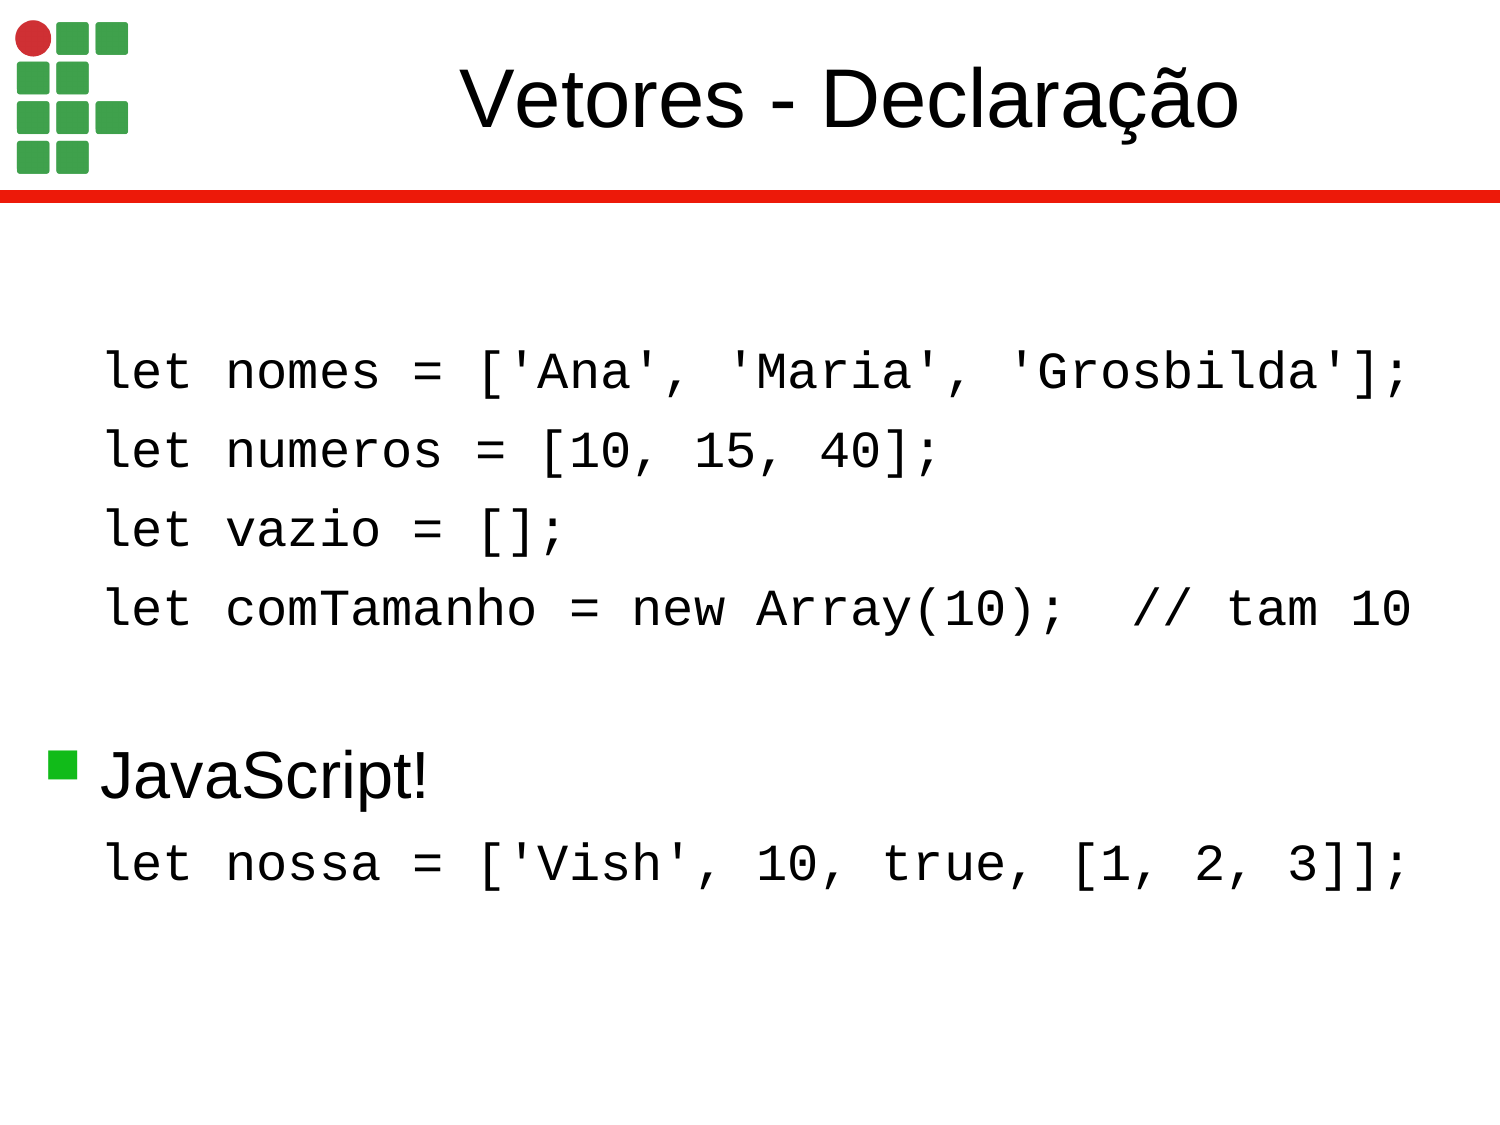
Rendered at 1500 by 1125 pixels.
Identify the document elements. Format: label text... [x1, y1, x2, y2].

list let nomes = ['Ana', 'Maria', 'Grosbilda']; let numeros = [10, 15, 40]; let vazio = []; let comTamanho = new Array(10); // tam 10 JavaScript! let nossa = ['Vish', 10, true, [1, 2, 3]]; [29, 207, 1471, 1087]
picture [14, 16, 130, 178]
title Vetores - Declaração [230, 0, 1471, 202]
